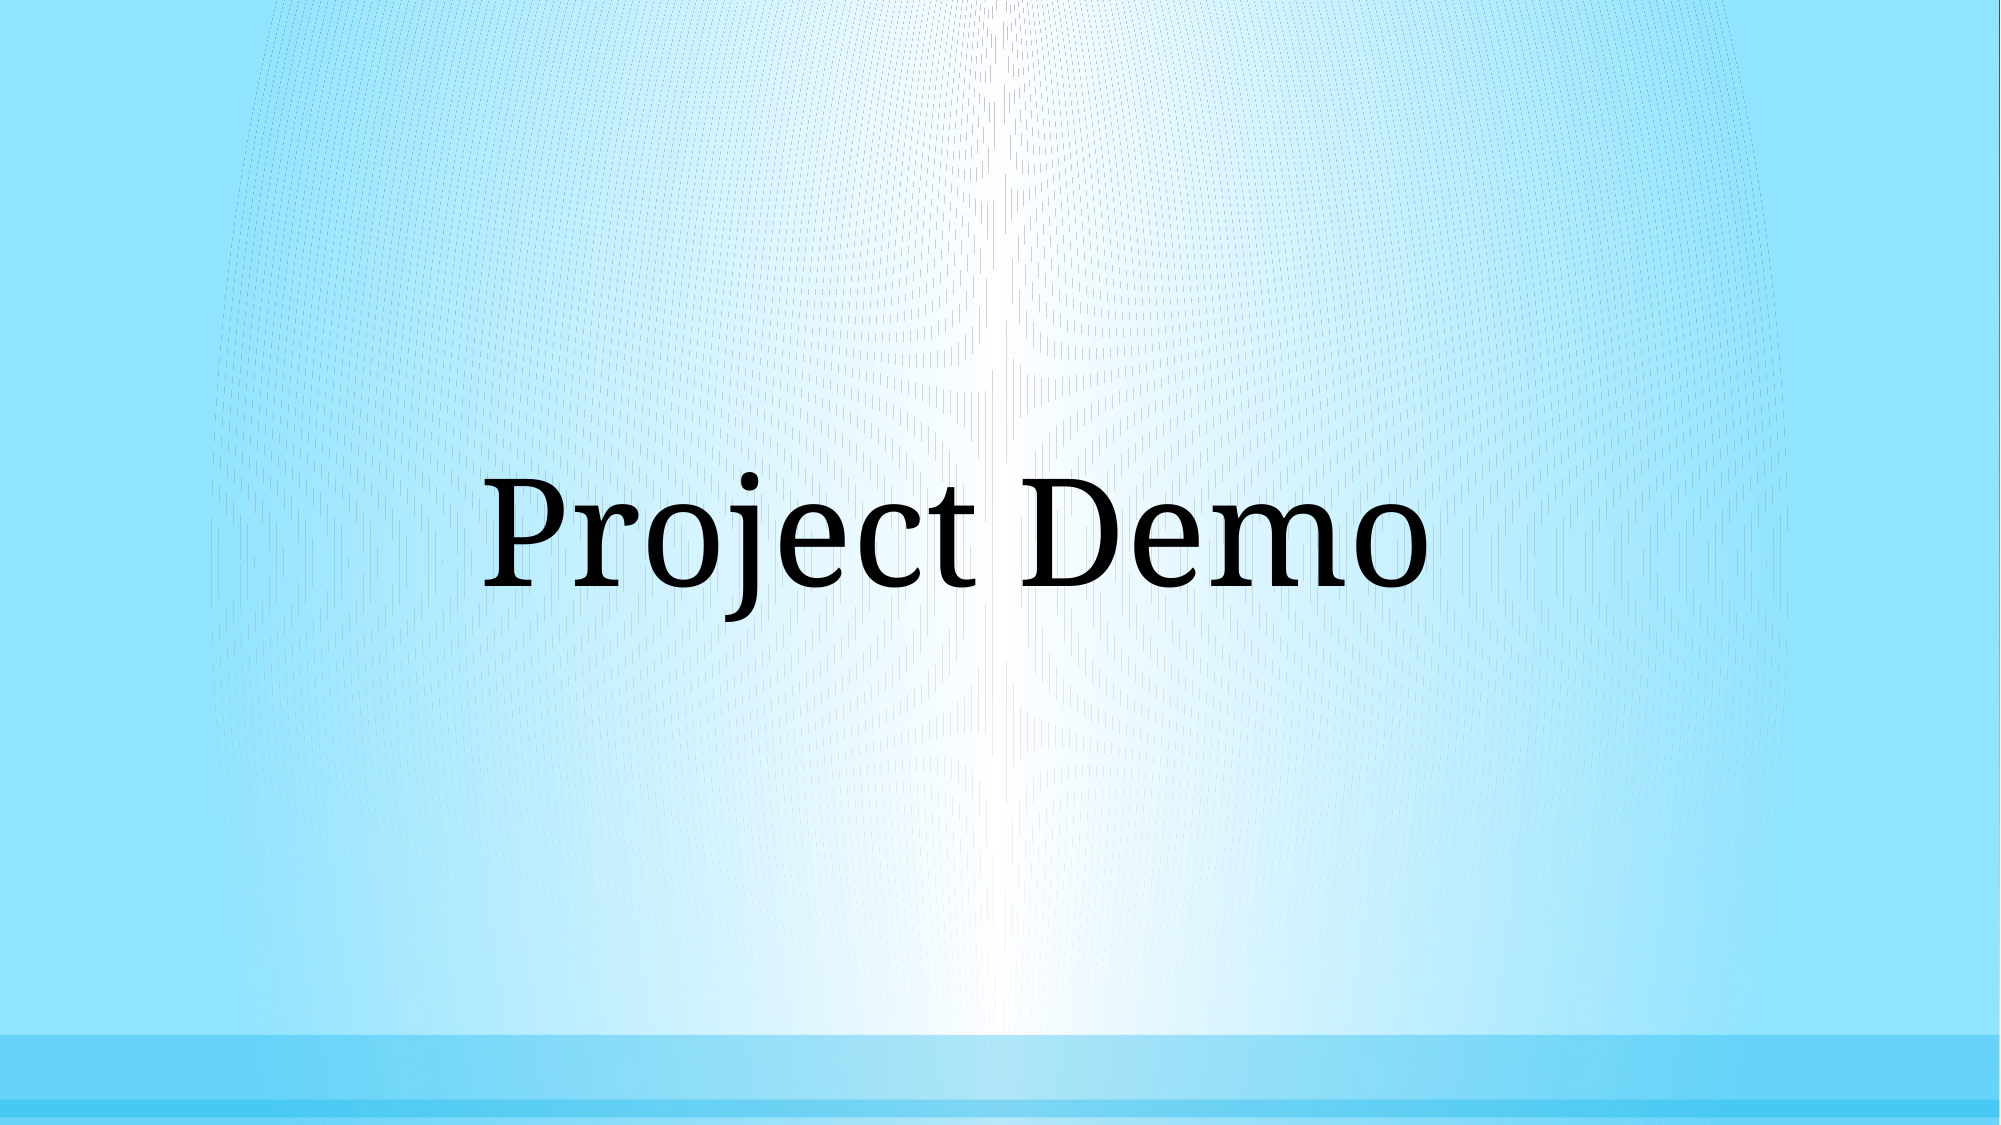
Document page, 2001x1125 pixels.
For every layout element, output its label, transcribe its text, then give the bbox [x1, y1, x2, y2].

title Project Demo [465, 450, 2000, 629]
